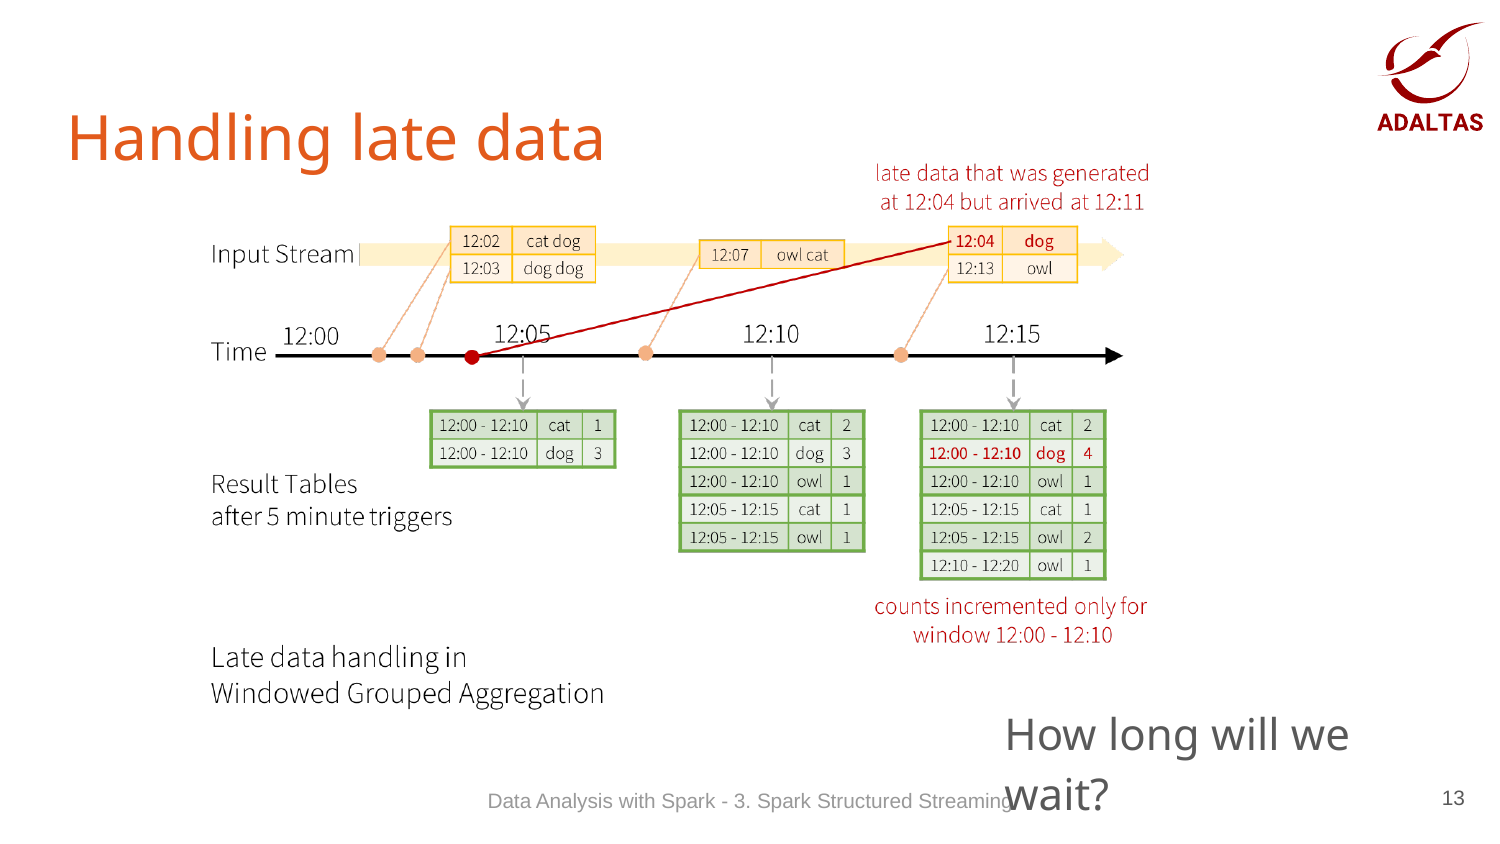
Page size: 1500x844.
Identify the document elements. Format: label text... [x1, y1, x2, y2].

title Handling late data [51, 71, 1184, 166]
picture [75, 122, 1246, 773]
slide_number <number> [1389, 778, 1480, 830]
text_box Data Analysis with Spark - 3. Spark Structured Streaming [462, 773, 1038, 822]
title How long will we wait? [989, 683, 1480, 778]
